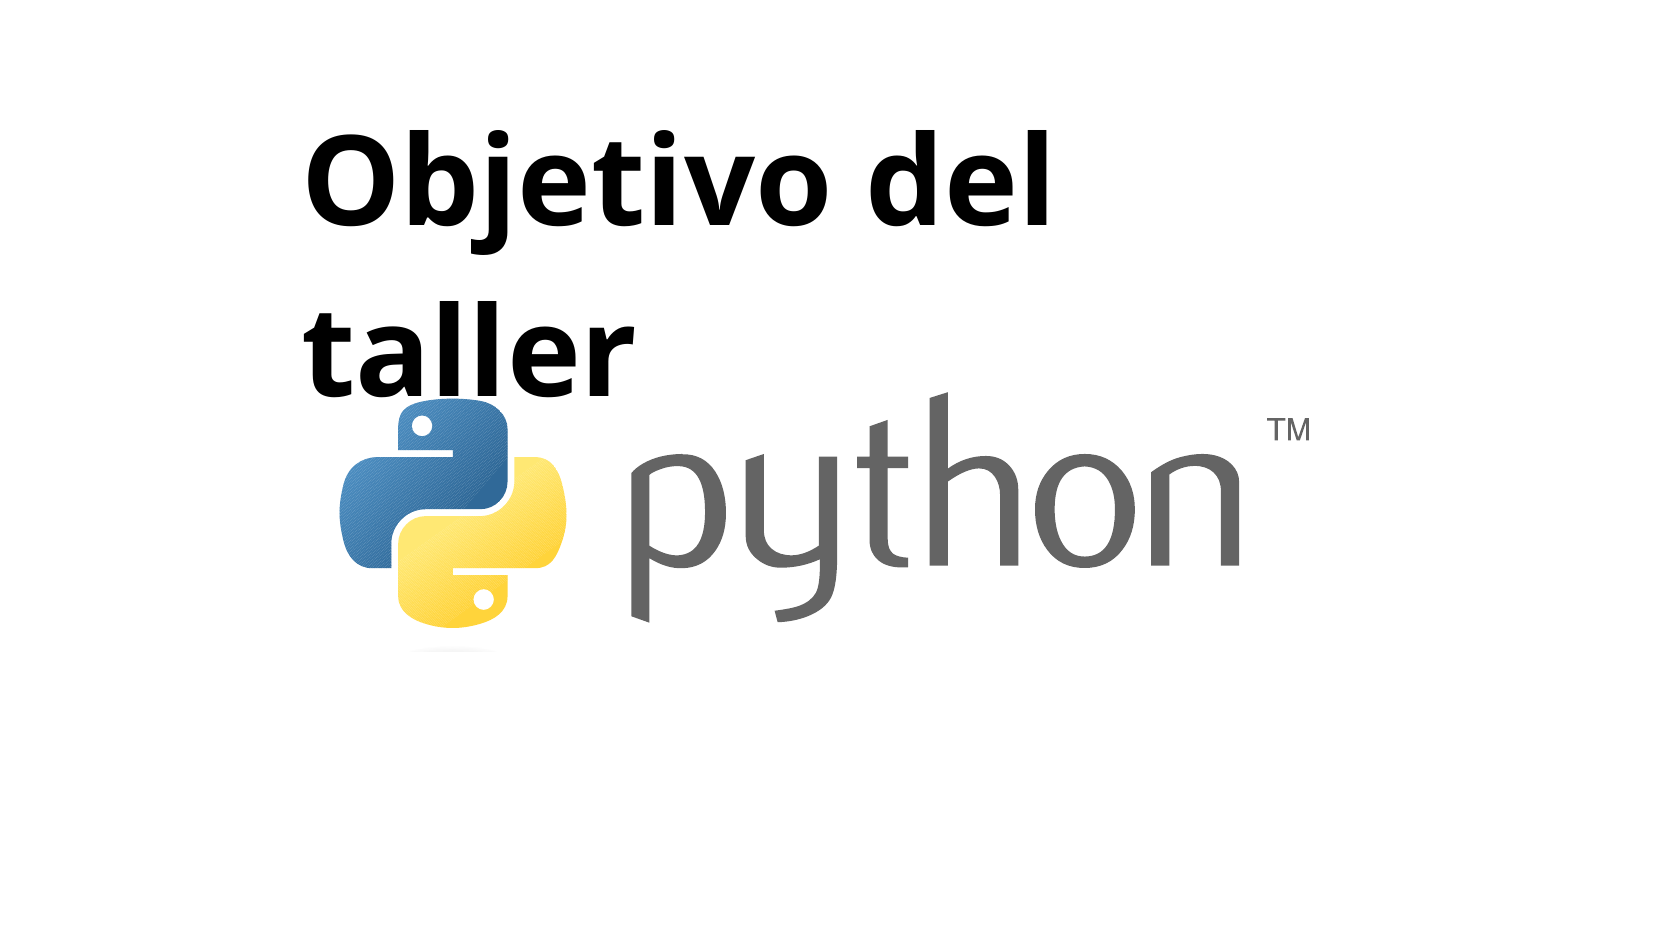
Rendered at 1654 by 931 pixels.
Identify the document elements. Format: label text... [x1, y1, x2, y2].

text_box Objetivo del taller [286, 84, 1368, 225]
picture [327, 384, 1327, 652]
